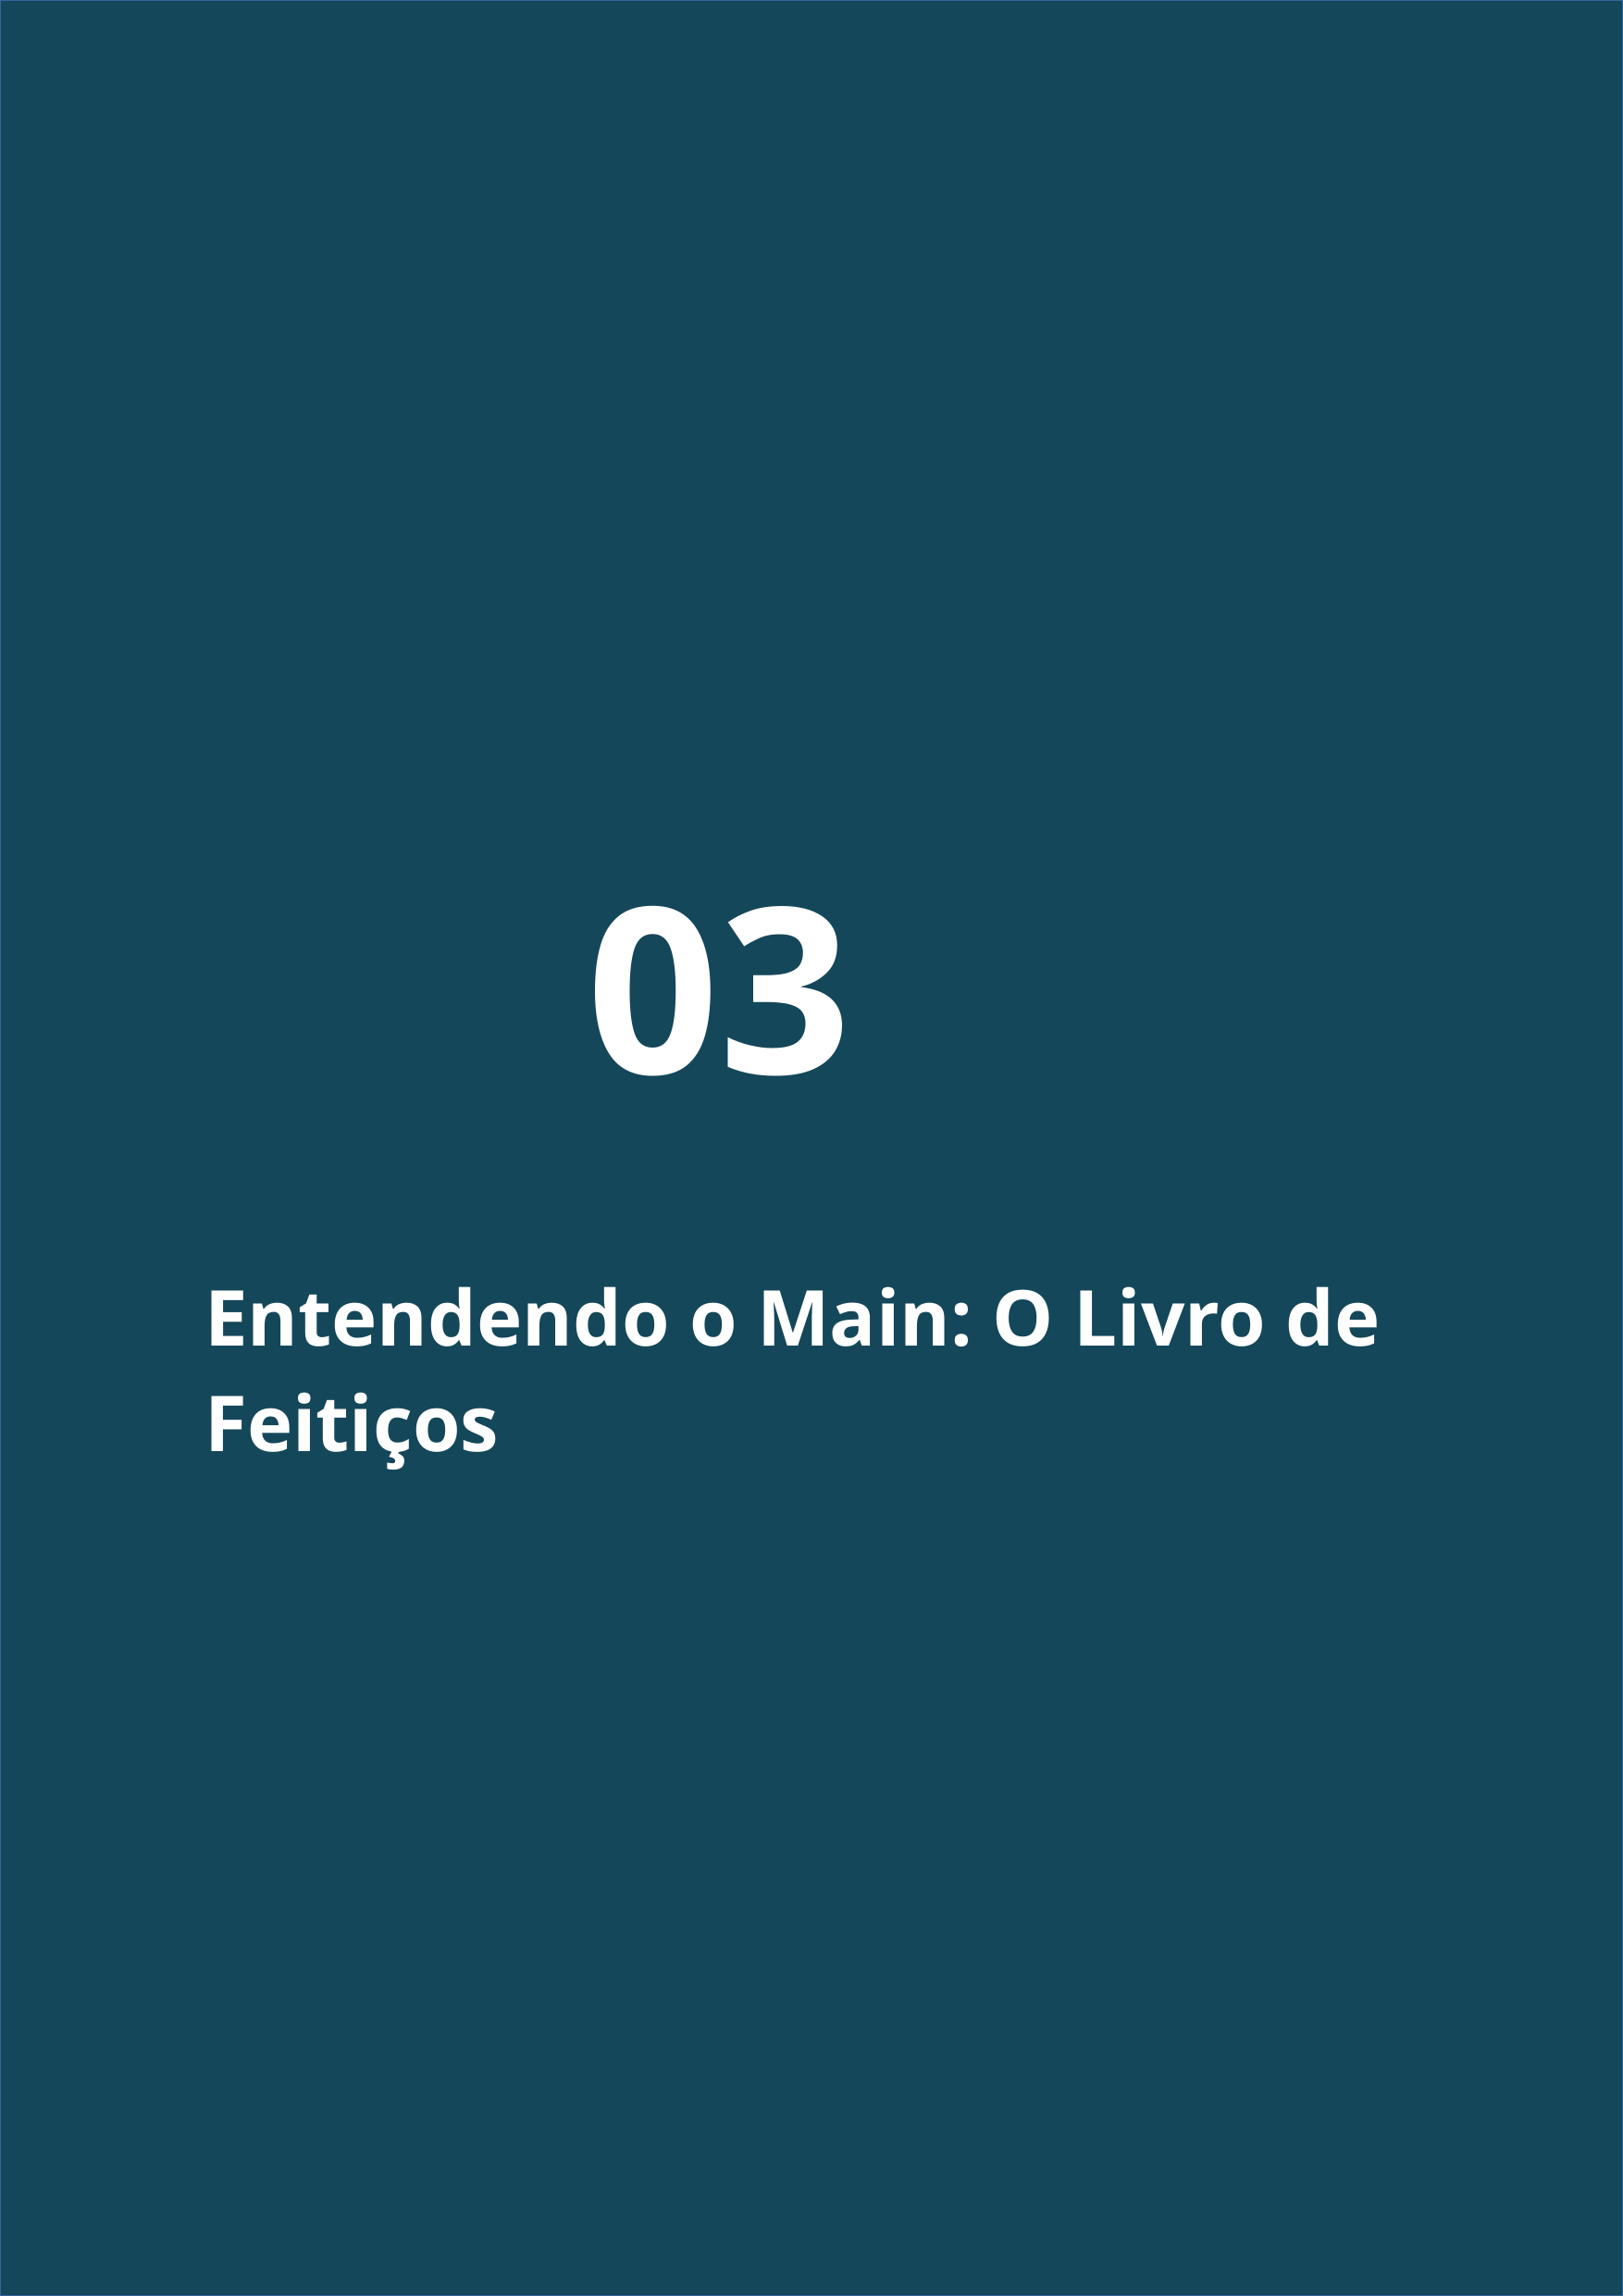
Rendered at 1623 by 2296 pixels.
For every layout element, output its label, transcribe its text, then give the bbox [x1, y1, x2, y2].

text_box 03 [574, 819, 1066, 1204]
text_box Entendendo o Main: O Livro de Feitiços [191, 1257, 1421, 1595]
text_box [0, 0, 1623, 2296]
